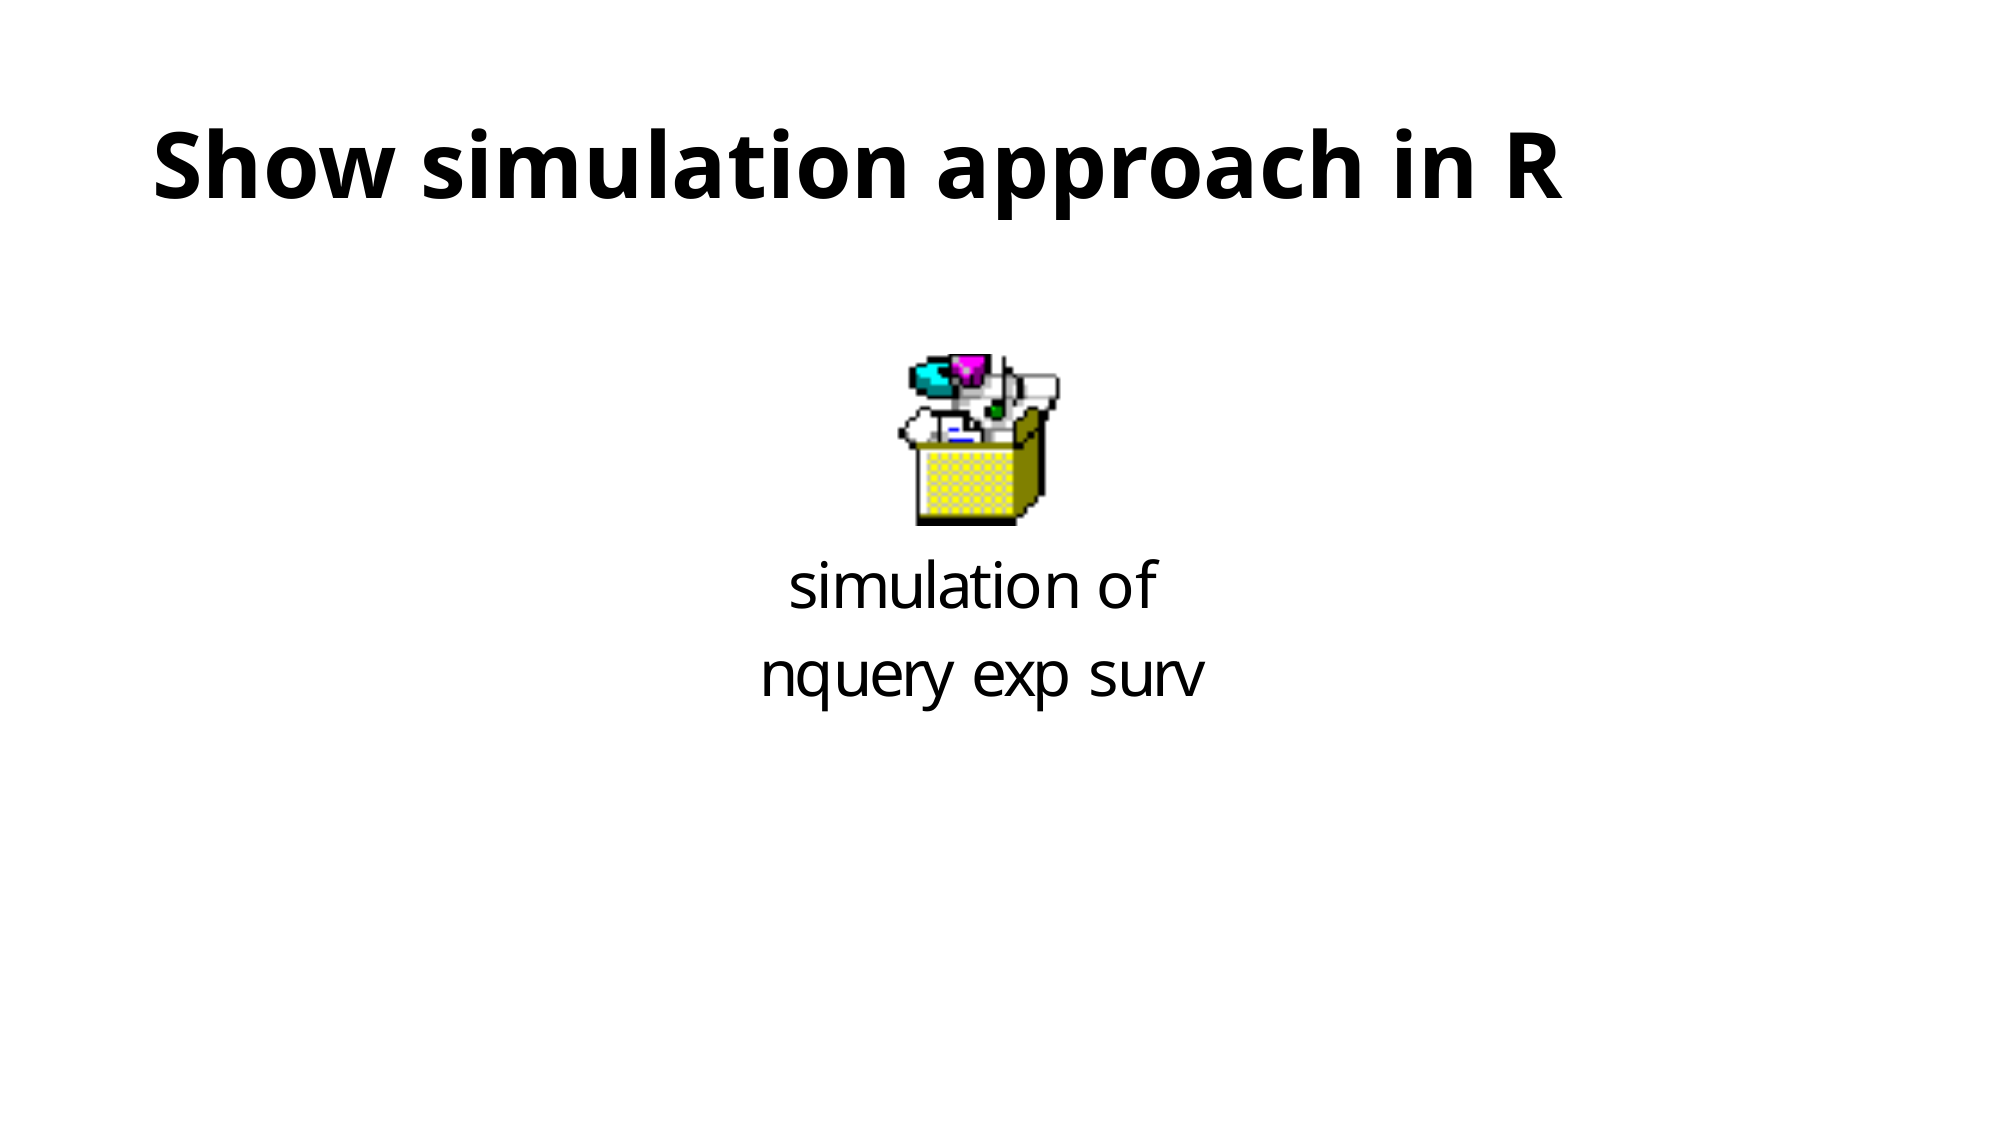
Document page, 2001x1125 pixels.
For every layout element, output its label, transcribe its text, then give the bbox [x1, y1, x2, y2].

title Show simulation approach in R [137, 59, 1863, 278]
chart [726, 354, 1238, 807]
